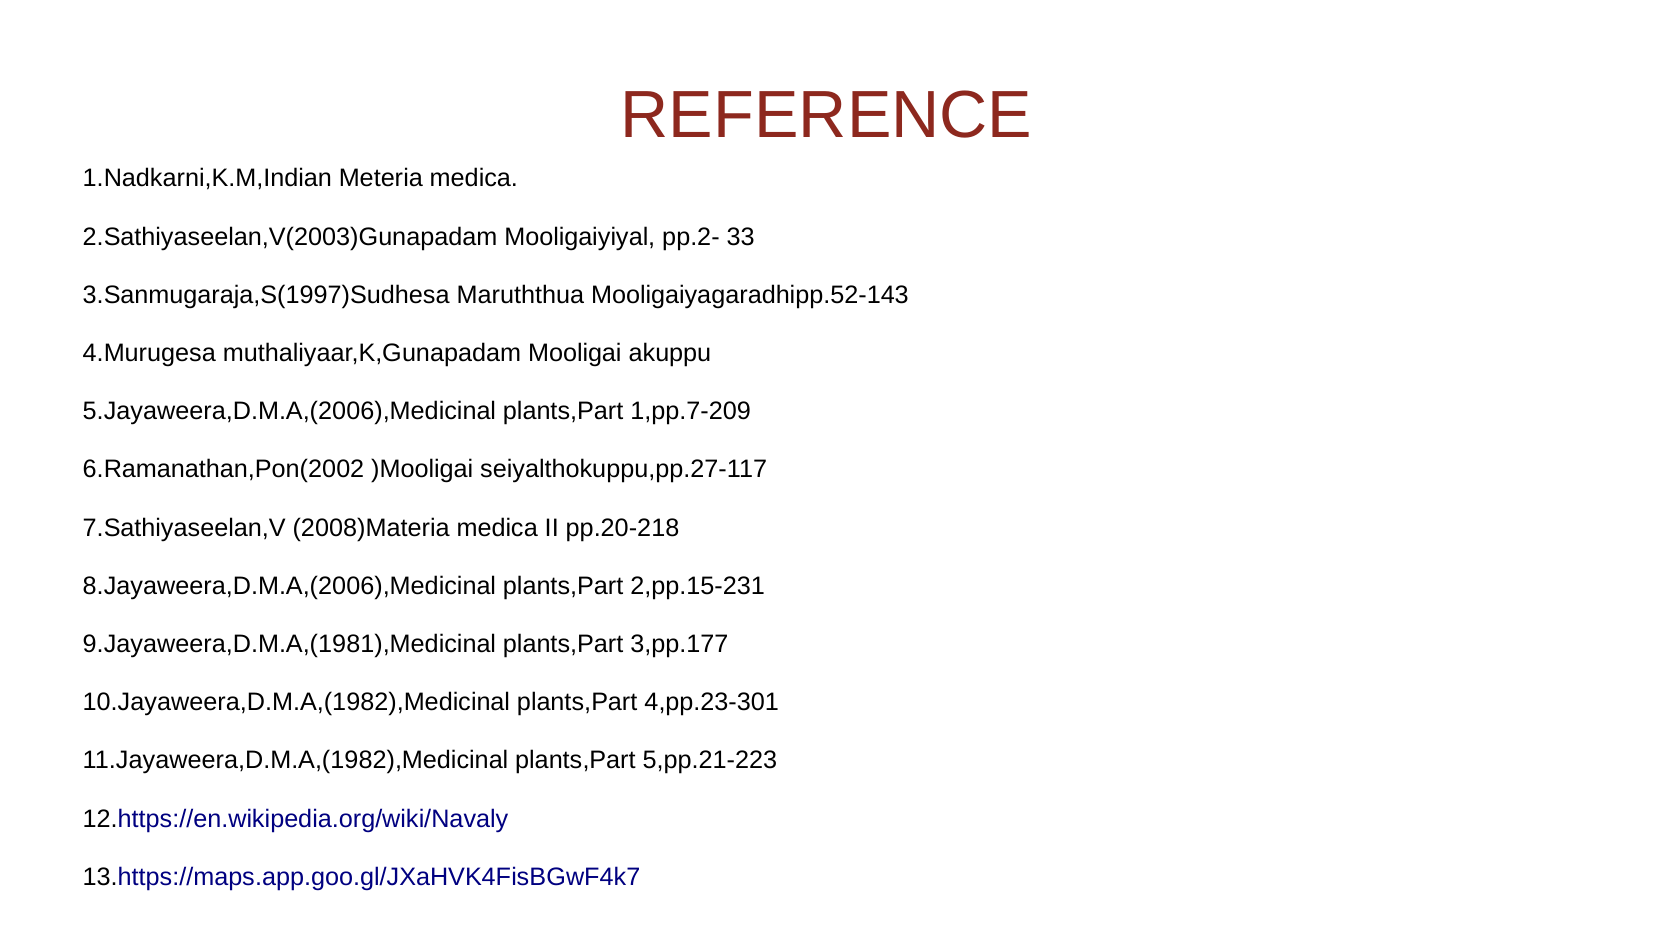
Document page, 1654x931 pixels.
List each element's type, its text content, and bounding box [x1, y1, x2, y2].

title REFERENCE [82, 37, 1571, 150]
list 1.Nadkarni,K.M,Indian Meteria medica. 2.Sathiyaseelan,V(2003)Gunapadam Mooligaiyiyal, pp.2- 33 3.Sanmugaraja,S(1997)Sudhesa Maruththua Mooligaiyagaradhipp.52-143 4.Murugesa muthaliyaar,K,Gunapadam Mooligai akuppu 5.Jayaweera,D.M.A,(2006),Medicinal plants,Part 1,pp.7-209 6.Ramanathan,Pon(2002 )Mooligai seiyalthokuppu,pp.27-117 7.Sathiyaseelan,V (2008)Materia medica II pp.20-218 8.Jayaweera,D.M.A,(2006),Medicinal plants,Part 2,pp.15-231 9.Jayaweera,D.M.A,(1981),Medicinal plants,Part 3,pp.177 10.Jayaweera,D.M.A,(1982),Medicinal plants,Part 4,pp.23-301 11.Jayaweera,D.M.A,(1982),Medicinal plants,Part 5,pp.21-223 12.https://en.wikipedia.org/wiki/Navaly 13.https://maps.app.goo.gl/JXaHVK4FisBGwF4k7 [82, 150, 1571, 901]
